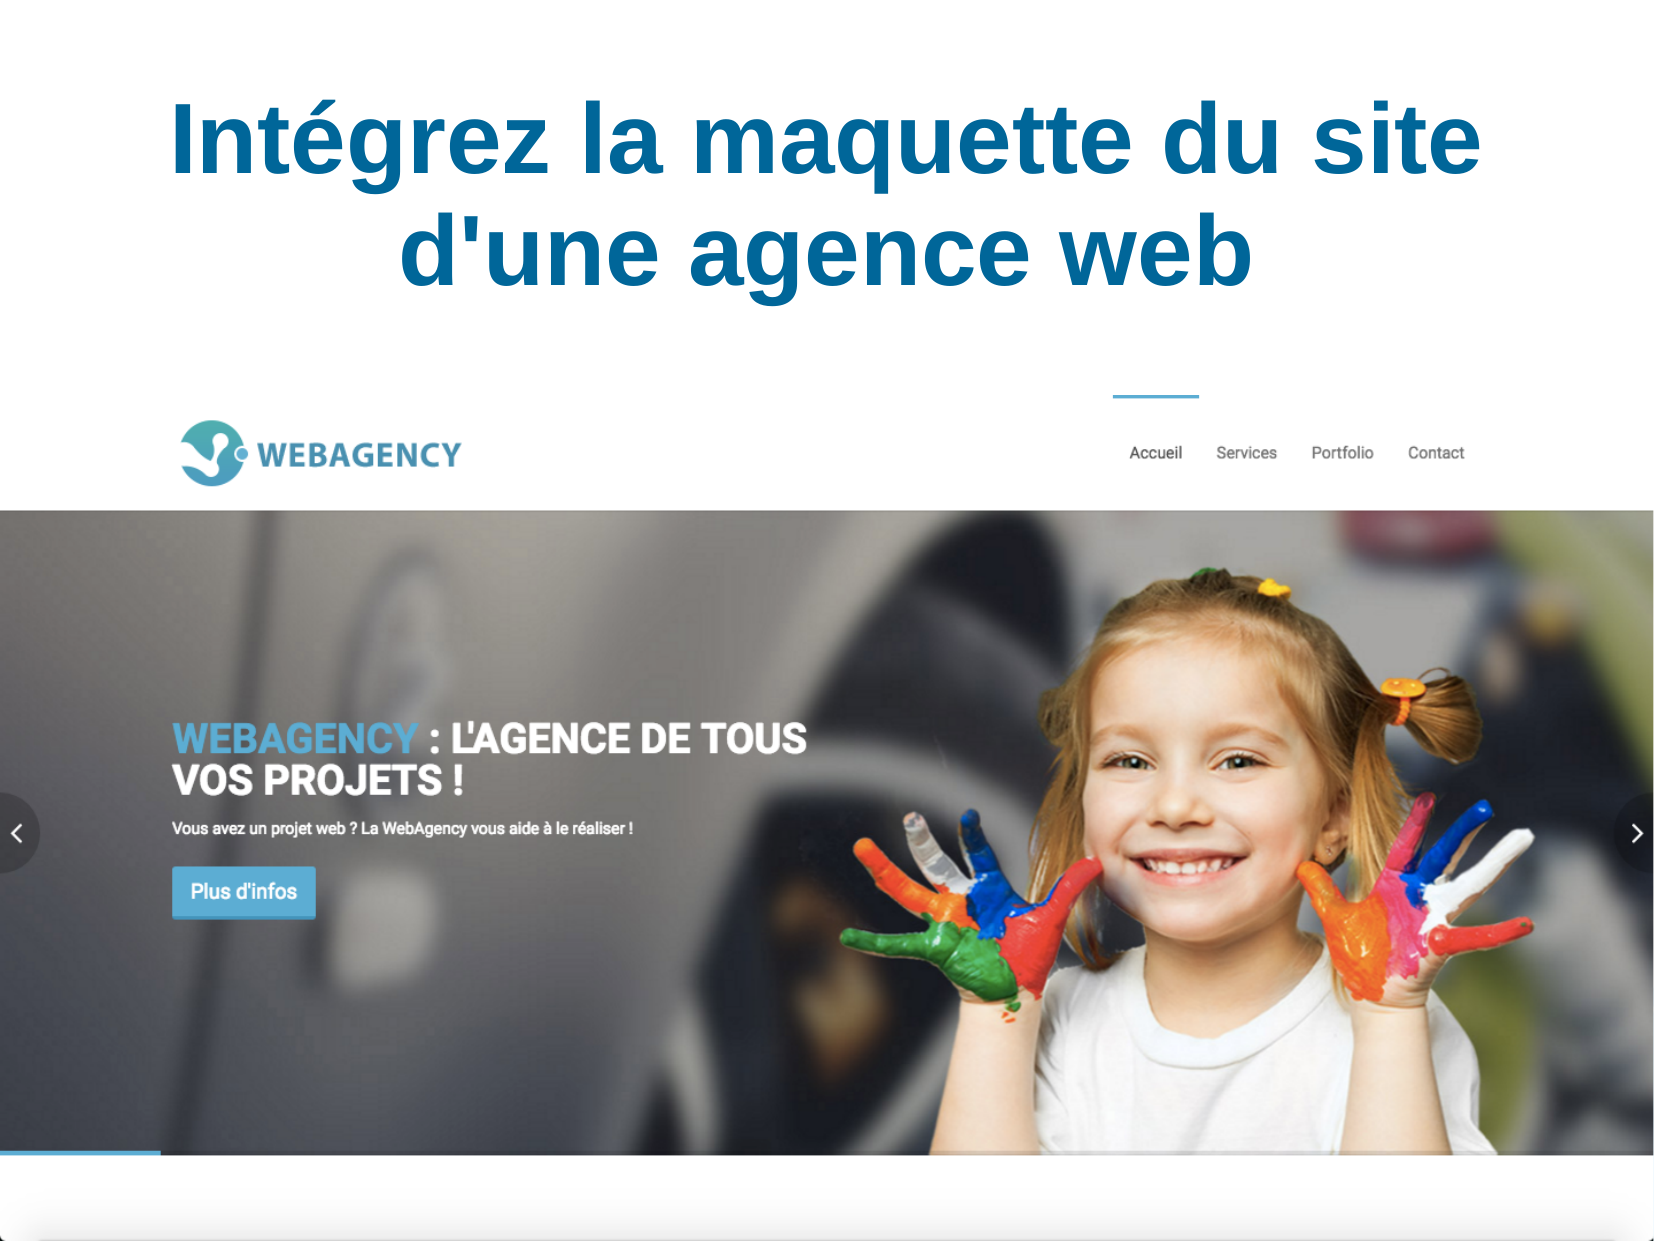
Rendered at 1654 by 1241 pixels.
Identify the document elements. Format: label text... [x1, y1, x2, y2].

picture [0, 395, 1654, 1241]
title Intégrez la maquette du site d'une agence web [82, 83, 1571, 308]
